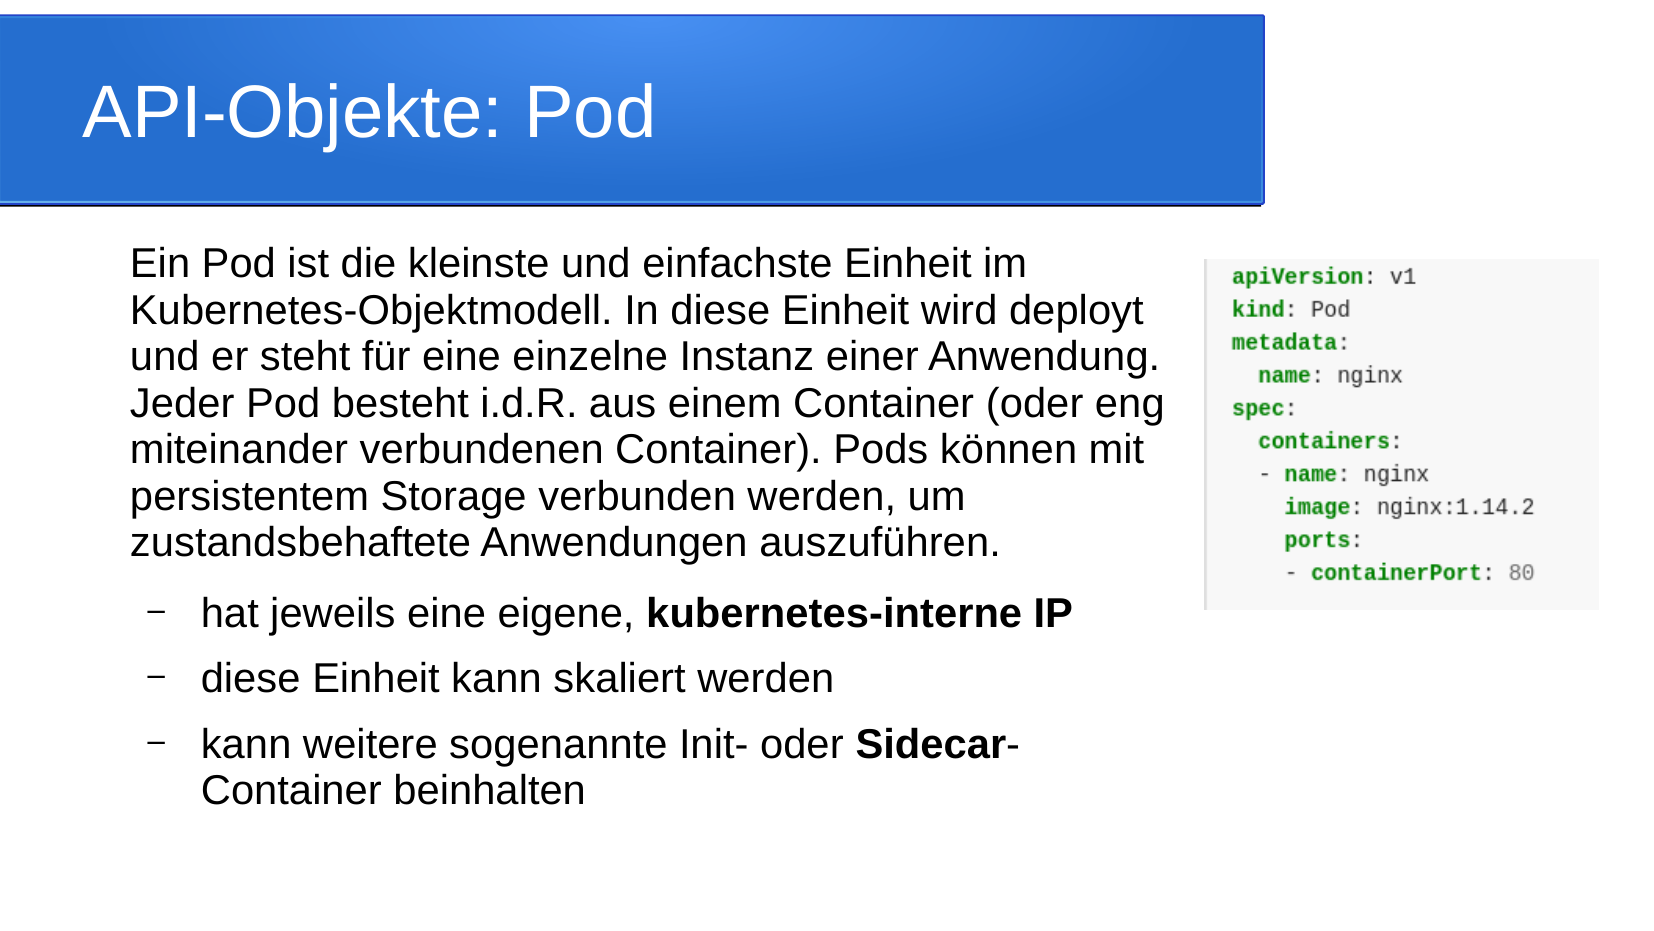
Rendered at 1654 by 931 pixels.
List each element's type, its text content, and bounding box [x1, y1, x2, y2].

list Ein Pod ist die kleinste und einfachste Einheit im Kubernetes-Objektmodell. In diese Einheit wird deployt und er steht für eine einzelne Instanz einer Anwendung. Jeder Pod besteht i.d.R. aus einem Container (oder eng miteinander verbundenen Container). Pods können mit persistentem Storage verbunden werden, um zustandsbehaftete Anwendungen auszuführen. hat jeweils eine eigene, kubernetes-interne IP diese Einheit kann skaliert werden kann weitere sogenannte Init- oder Sidecar-Container beinhalten [59, 240, 1182, 886]
picture [1204, 259, 1599, 610]
title API-Objekte: Pod [82, 35, 1235, 189]
